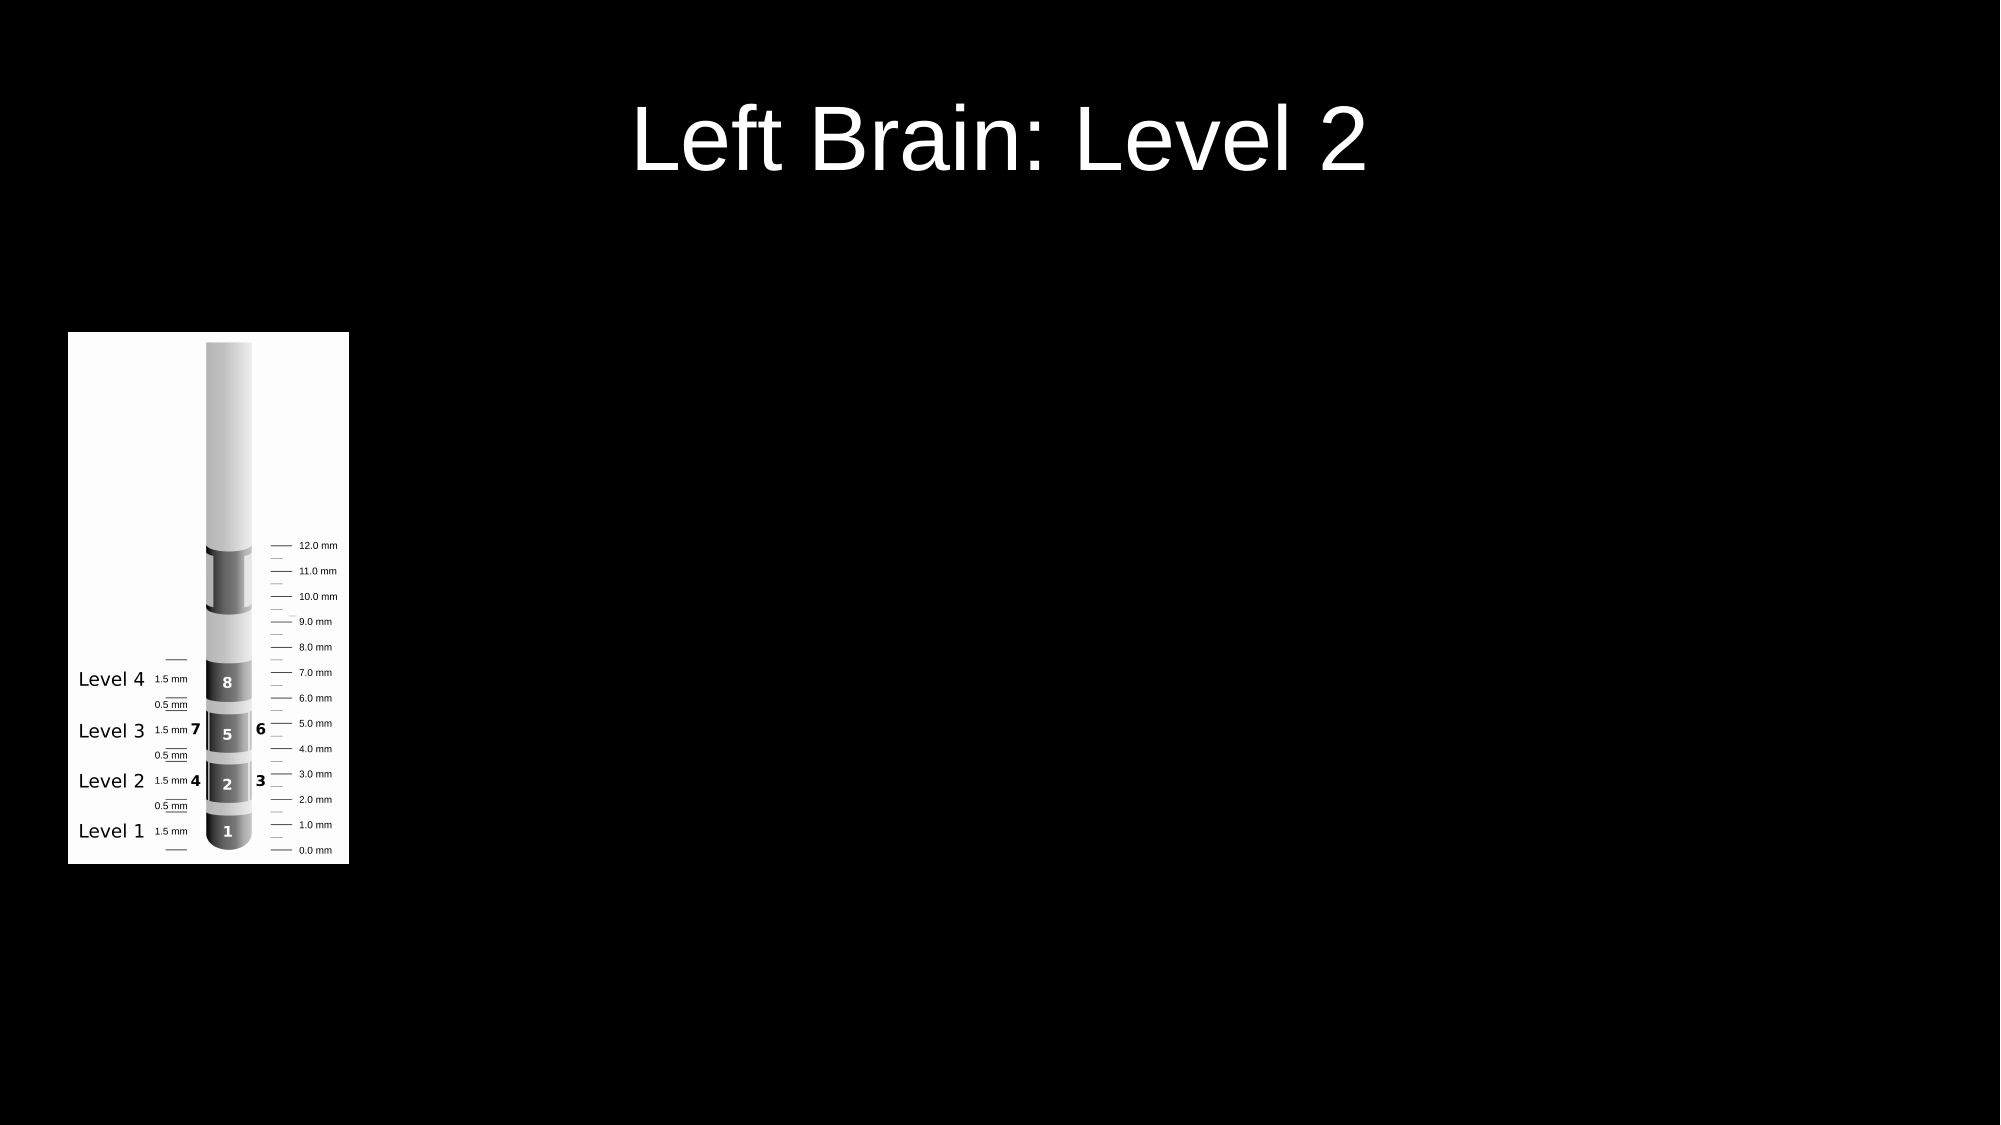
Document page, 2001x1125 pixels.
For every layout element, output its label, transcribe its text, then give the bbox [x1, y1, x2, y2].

picture [68, 332, 349, 864]
title Left Brain: Level 2 [99, 44, 1900, 233]
